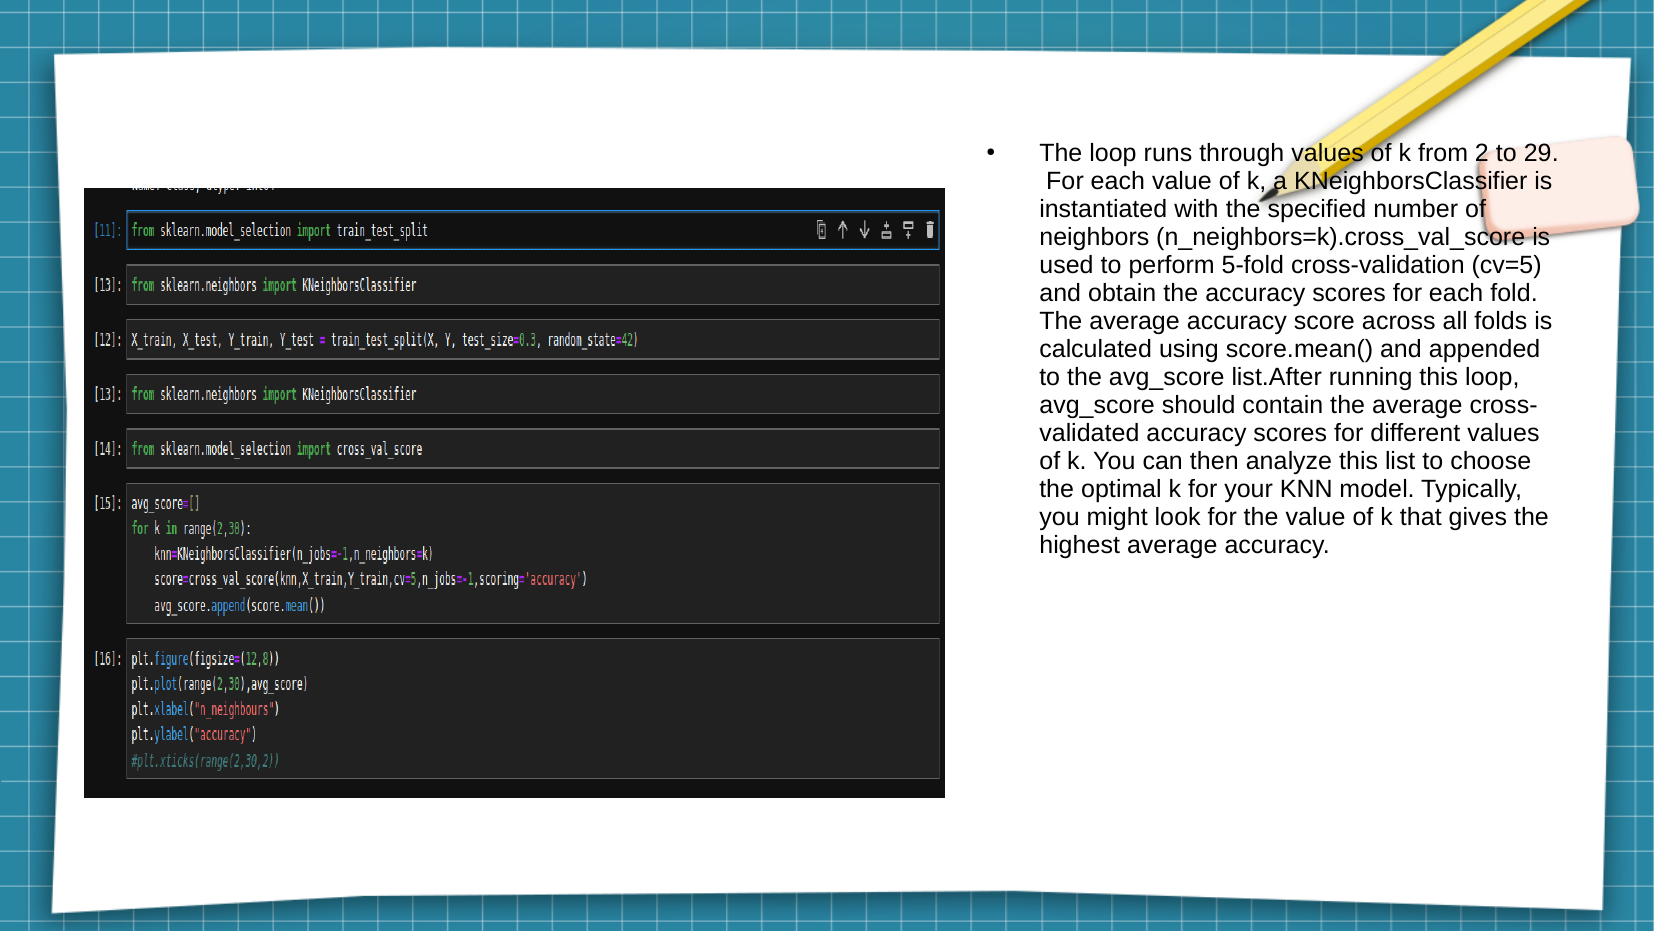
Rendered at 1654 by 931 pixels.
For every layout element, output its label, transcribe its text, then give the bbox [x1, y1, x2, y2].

picture [0, 0, 1654, 931]
list The loop runs through values of k from 2 to 29. For each value of k, a KNeighborsClassifier is instantiated with the specified number of neighbors (n_neighbors=k).cross_val_score is used to perform 5-fold cross-validation (cv=5) and obtain the accuracy scores for each fold. The average accuracy score across all folds is calculated using score.mean() and appended to the avg_score list.After running this loop, avg_score should contain the average cross-validated accuracy scores for different values of k. You can then analyze this list to choose the optimal k for your KNN model. Typically, you might look for the value of k that gives the highest average accuracy. [968, 88, 1565, 827]
